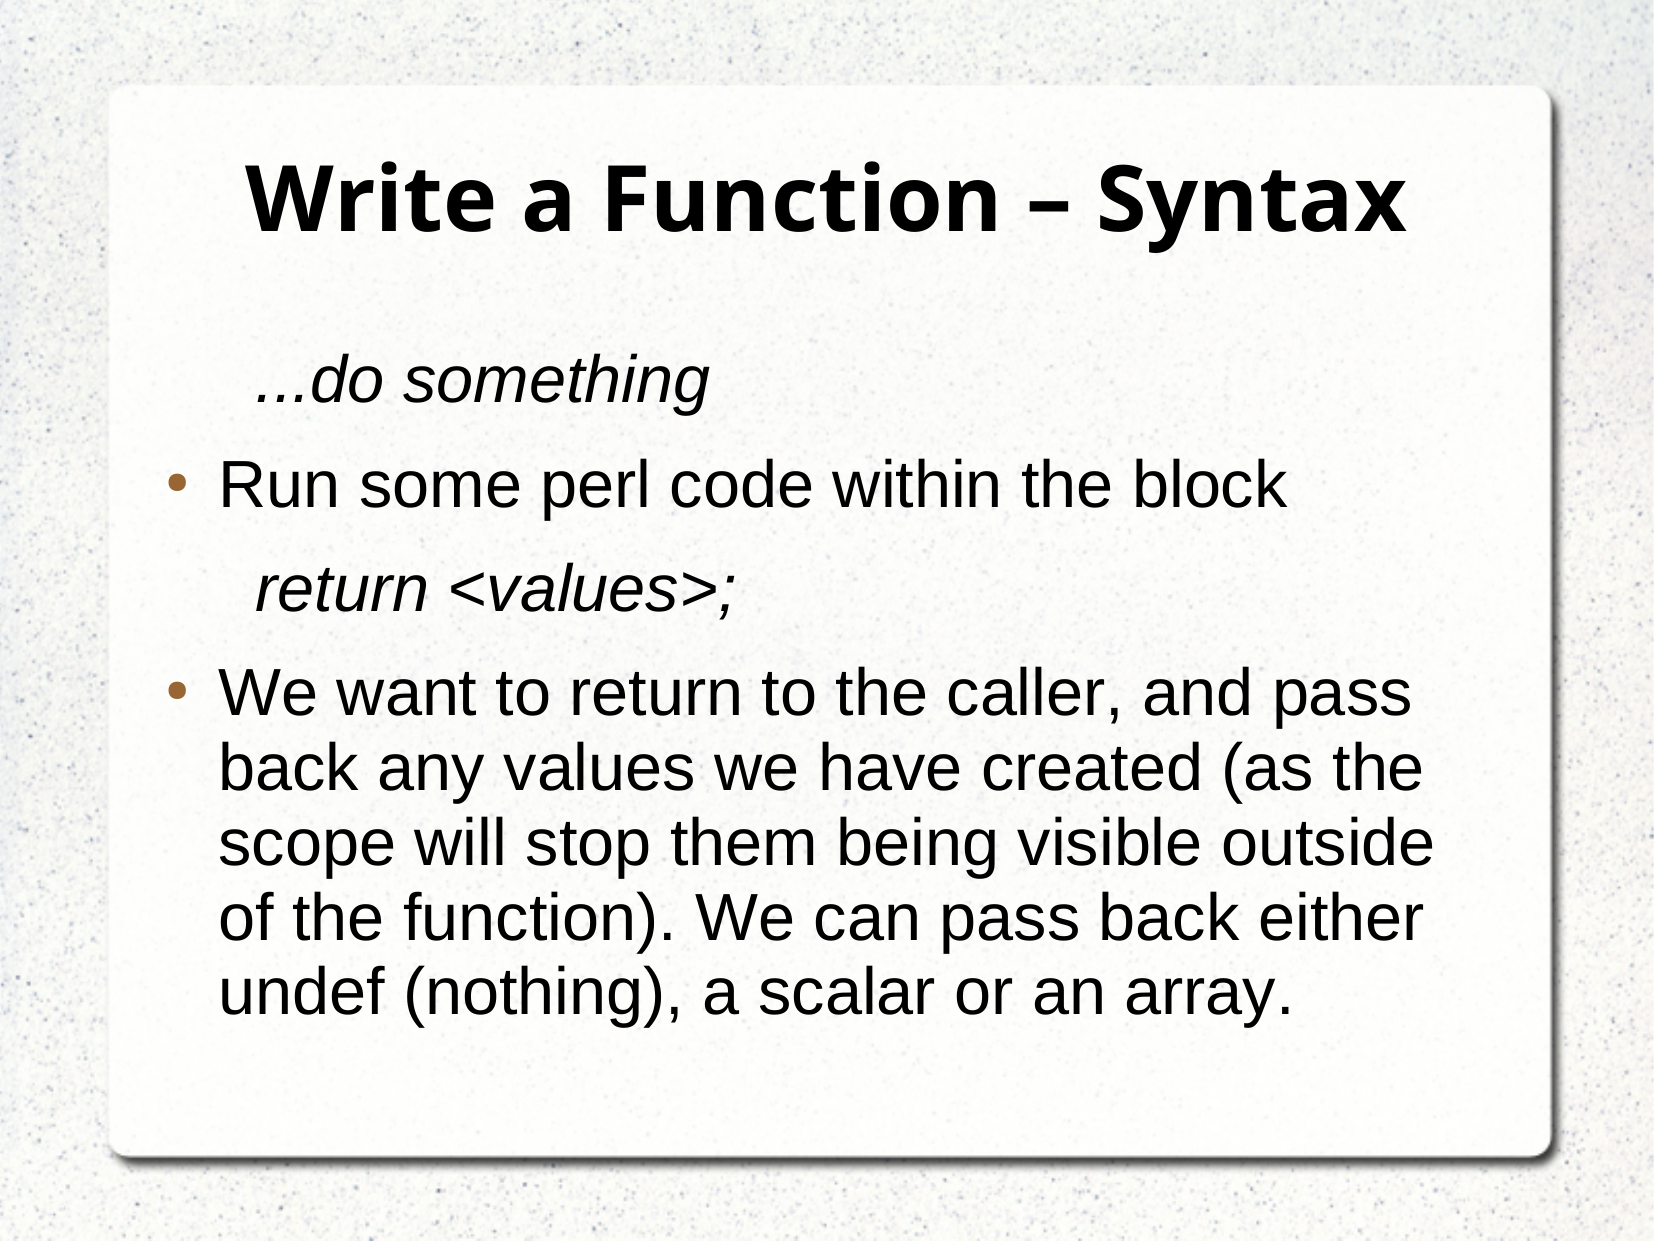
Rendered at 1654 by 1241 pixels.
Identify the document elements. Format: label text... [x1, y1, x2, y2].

picture [0, 0, 1654, 1241]
title Write a Function – Syntax [118, 96, 1536, 296]
list ...do something Run some perl code within the block return <values>; We want to return to the caller, and pass back any values we have created (as the scope will stop them being visible outside of the function). We can pass back either undef (nothing), a scalar or an array. [147, 342, 1506, 1028]
